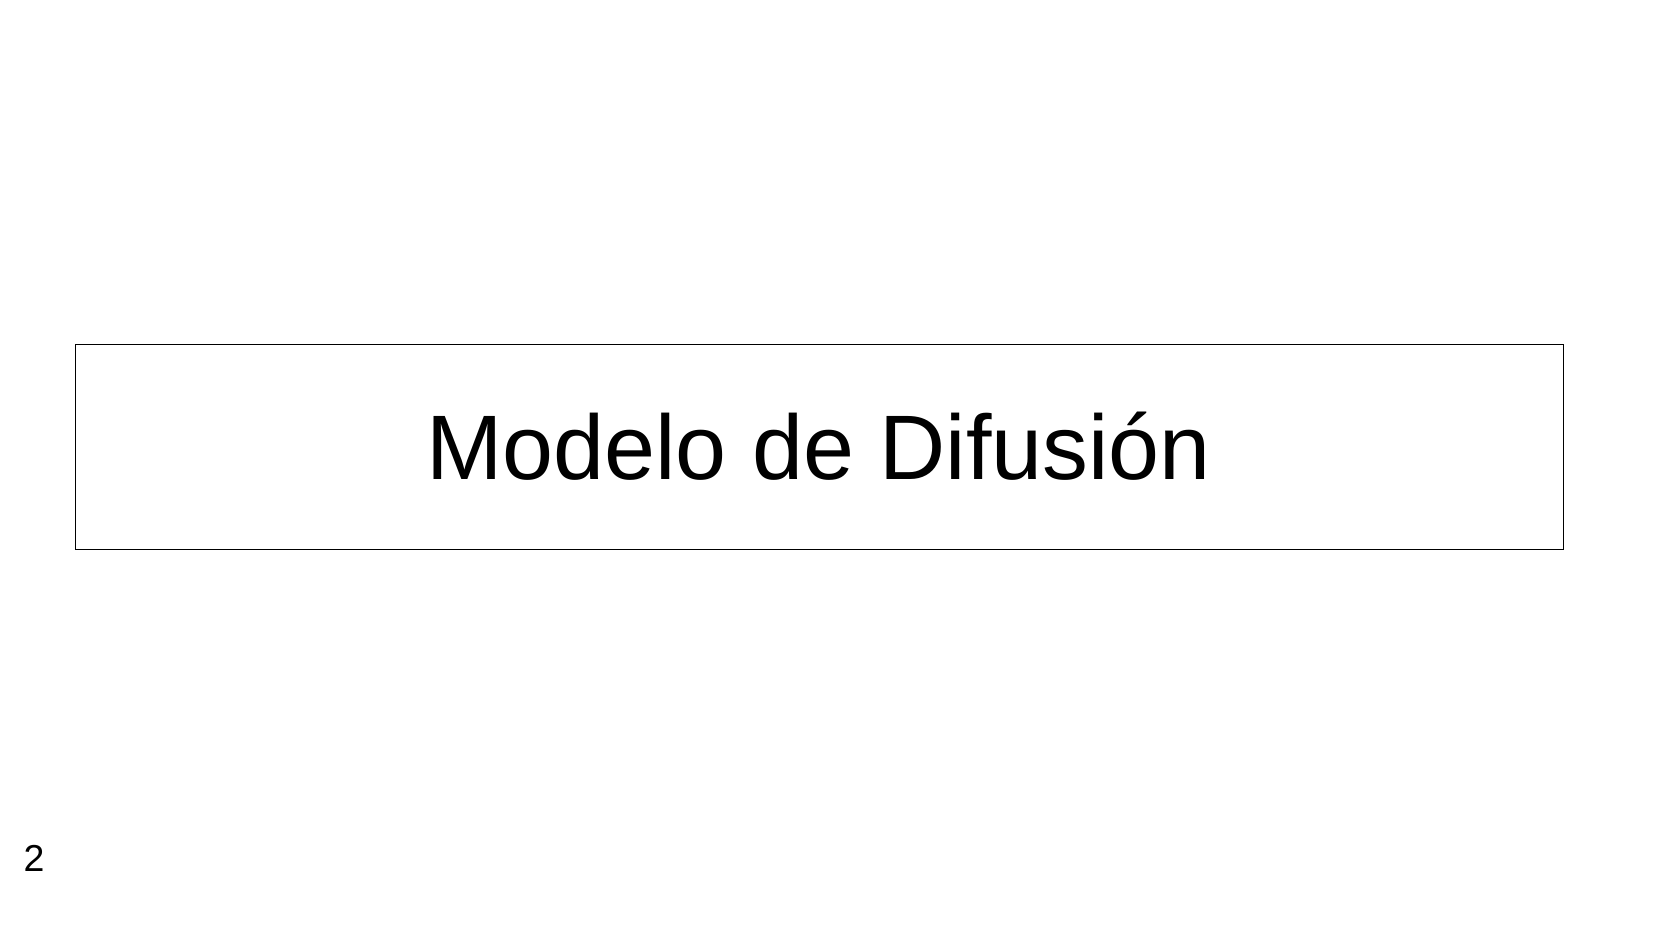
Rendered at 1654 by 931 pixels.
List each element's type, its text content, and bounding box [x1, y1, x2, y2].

text_box <number> [8, 829, 638, 901]
title Modelo de Difusión [75, 344, 1564, 550]
